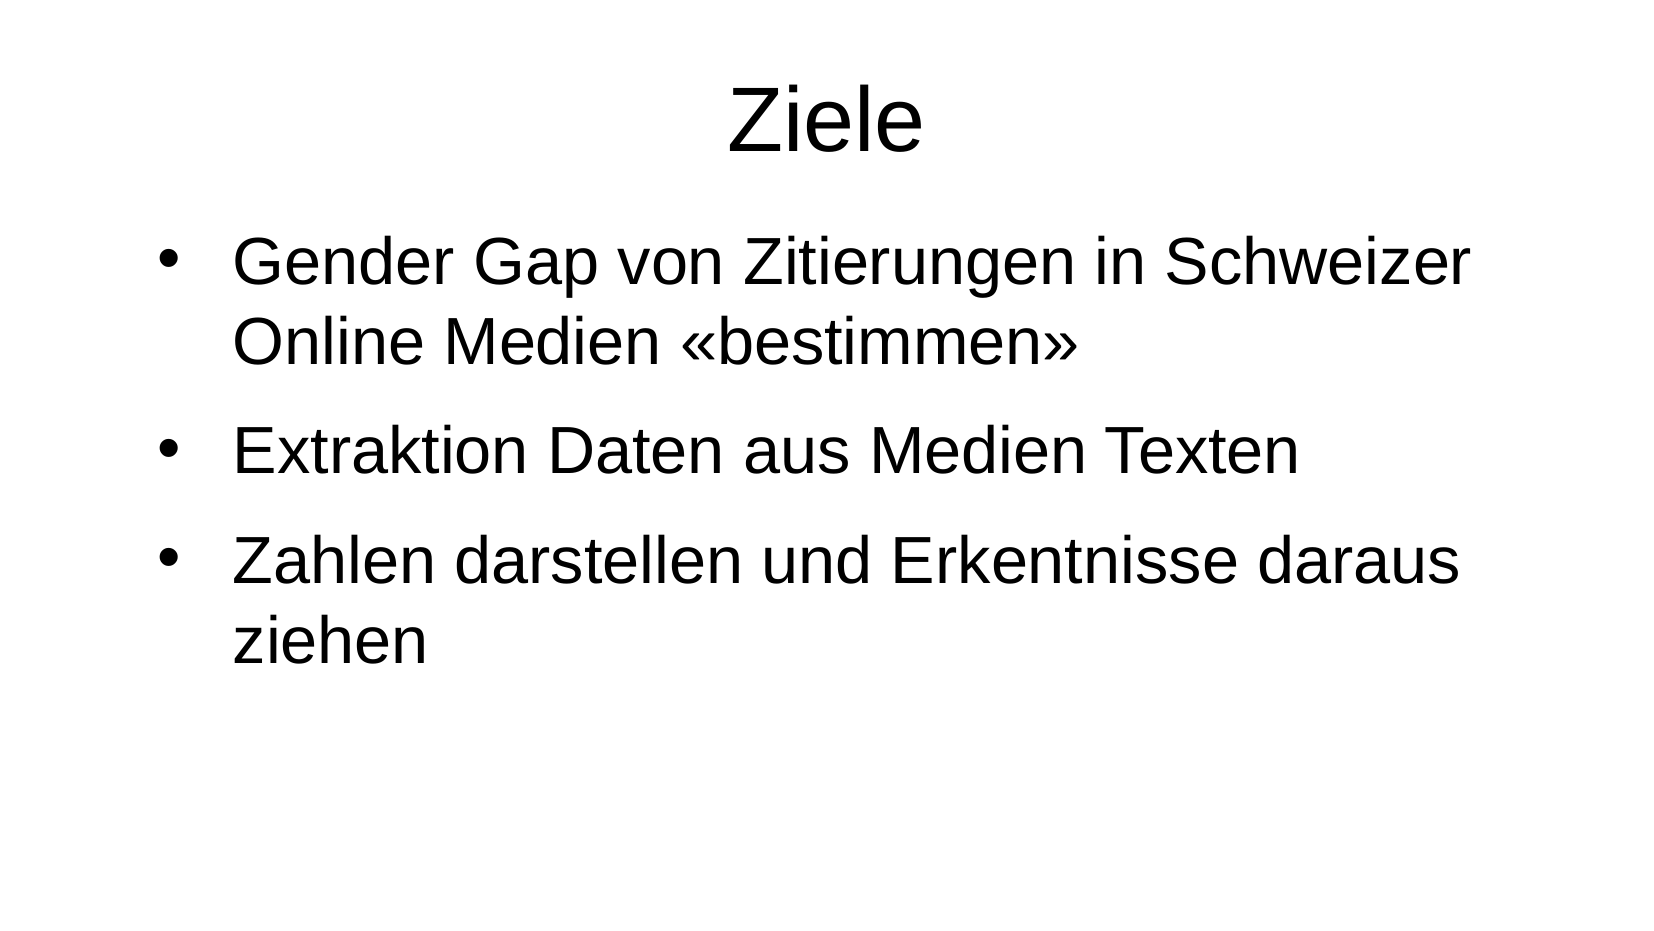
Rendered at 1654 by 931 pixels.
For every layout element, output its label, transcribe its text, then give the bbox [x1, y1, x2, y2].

title Ziele [82, 37, 1571, 193]
list Gender Gap von Zitierungen in Schweizer Online Medien «bestimmen» Extraktion Daten aus Medien Texten Zahlen darstellen und Erkentnisse daraus ziehen [82, 217, 1571, 758]
